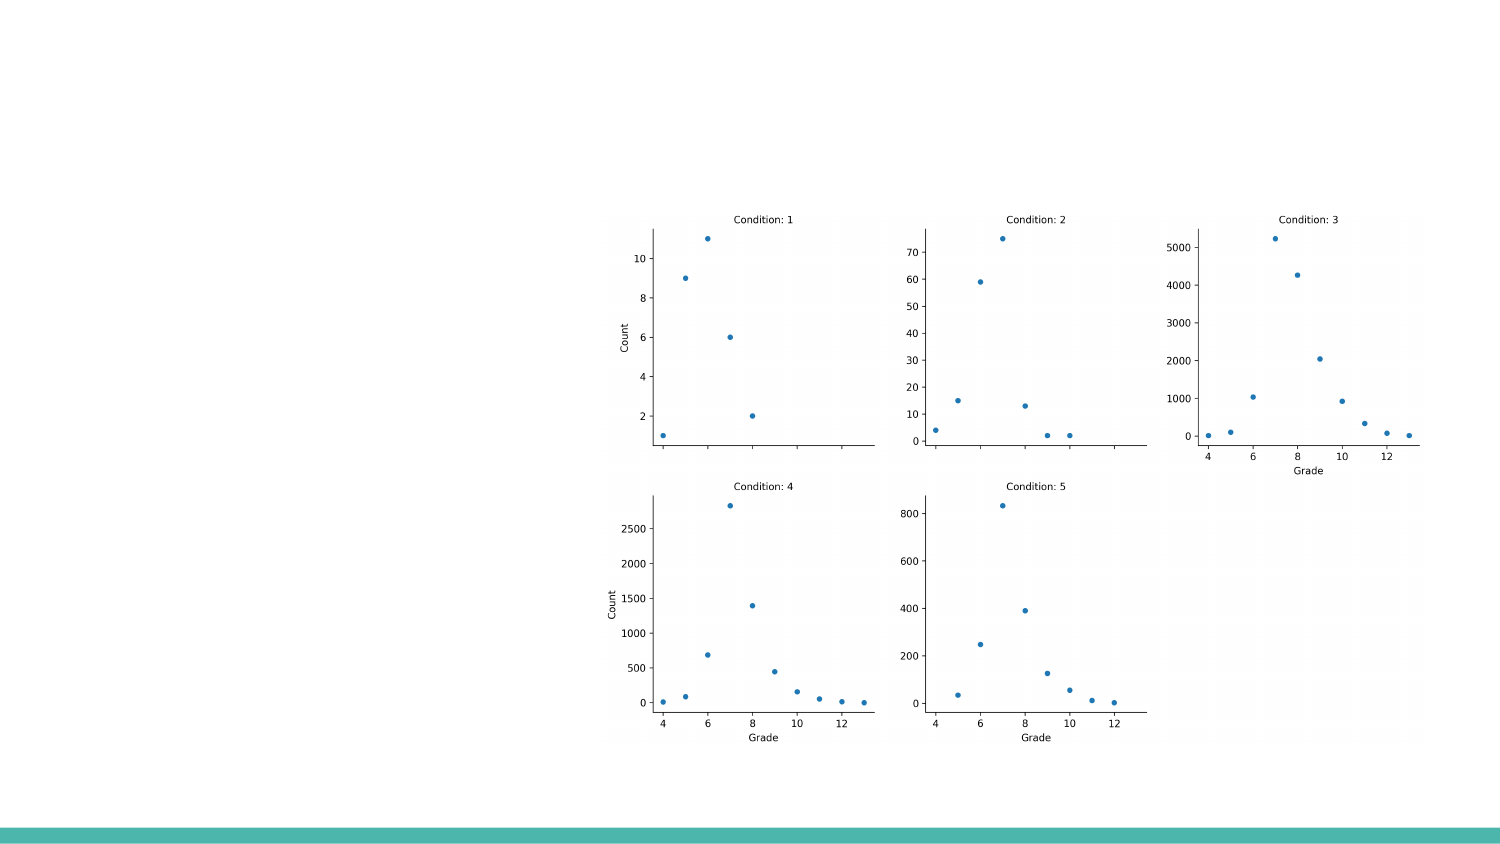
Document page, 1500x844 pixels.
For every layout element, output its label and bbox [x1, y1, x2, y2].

picture [600, 208, 1426, 751]
